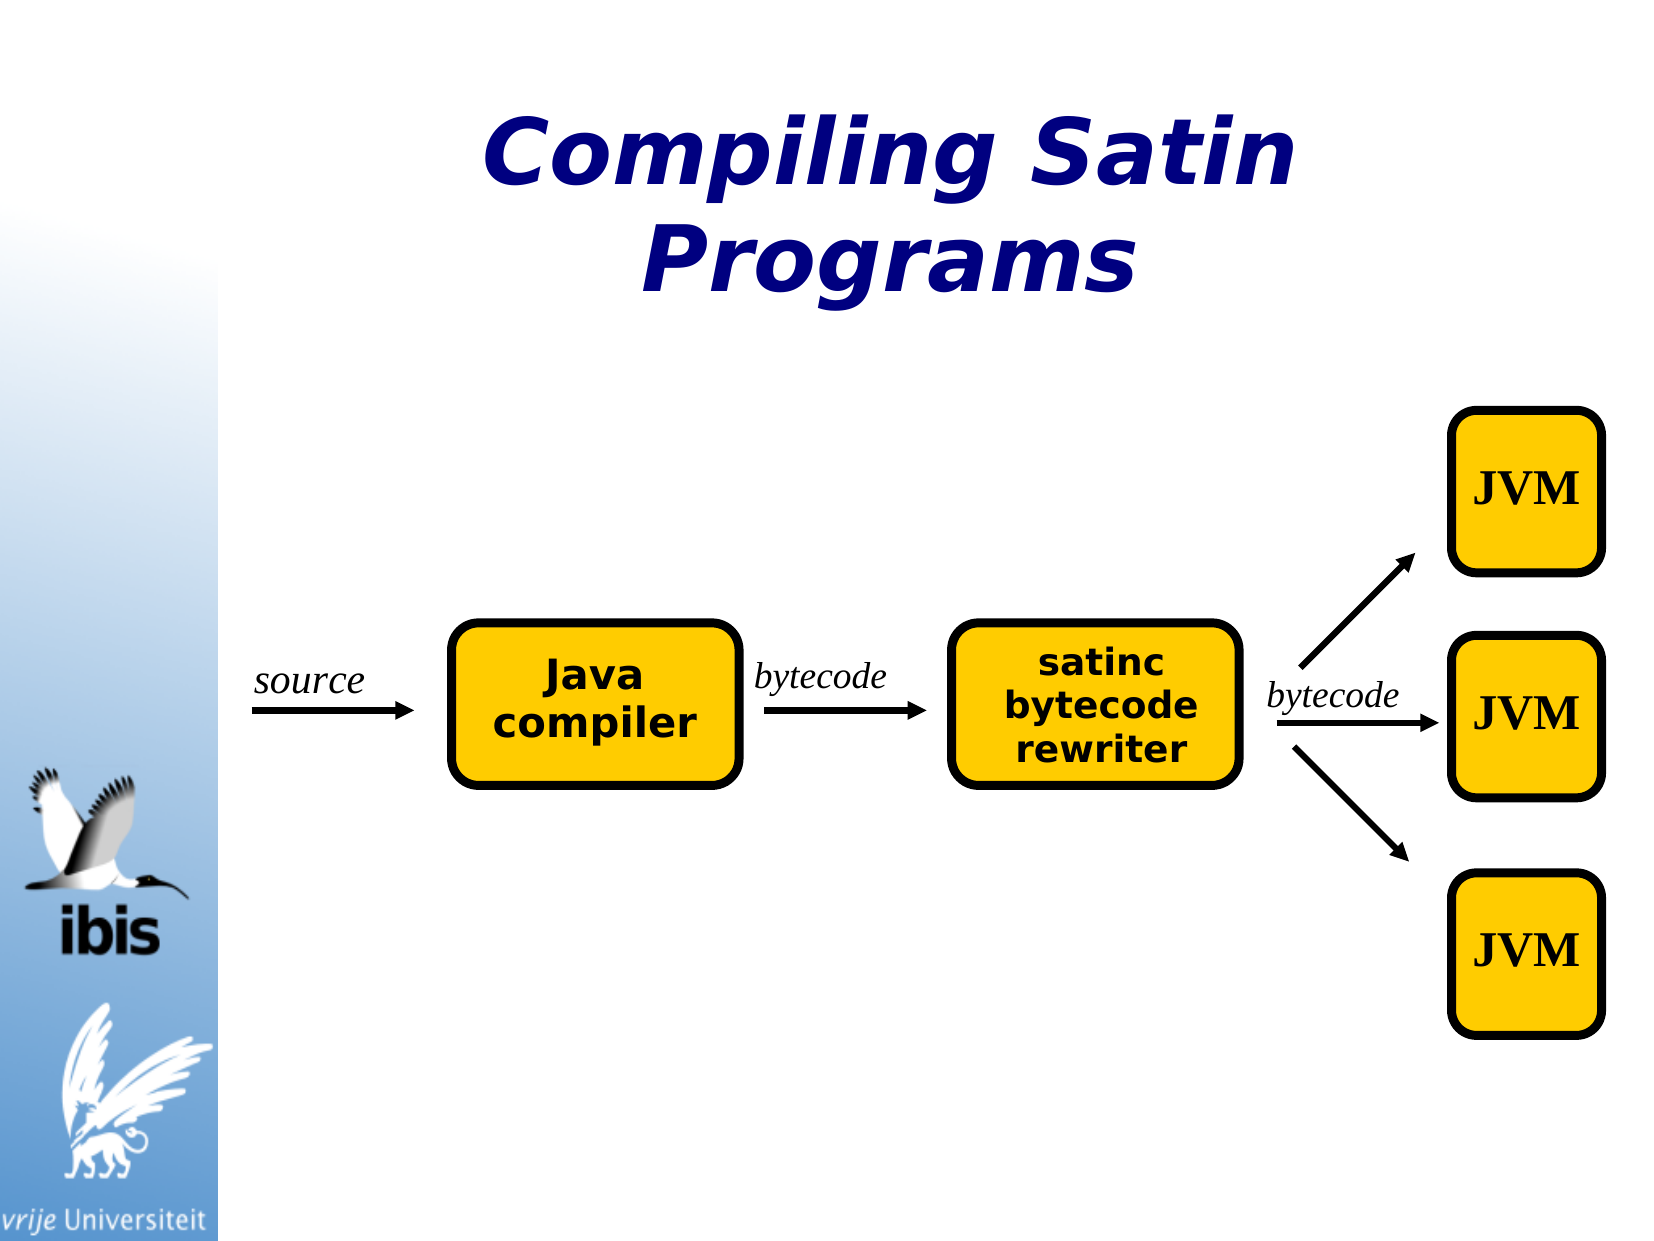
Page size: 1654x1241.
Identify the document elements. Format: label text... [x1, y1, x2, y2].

picture [0, 0, 218, 1241]
text_box bytecode [738, 647, 1015, 705]
text_box JVM [1426, 914, 1627, 986]
text_box [1451, 523, 1602, 573]
text_box [951, 622, 1240, 786]
text_box JVM [1426, 677, 1627, 748]
text_box [1451, 410, 1602, 452]
text_box source [238, 648, 427, 711]
text_box Java compiler [469, 642, 720, 756]
text_box bytecode [1251, 665, 1527, 723]
text_box satinc bytecode rewriter [976, 632, 1227, 779]
text_box JVM [1426, 452, 1627, 523]
text_box [451, 622, 740, 786]
text_box [1451, 872, 1602, 914]
text_box [1451, 635, 1602, 677]
title Compiling Satin Programs [248, 99, 1534, 314]
text_box [1451, 986, 1602, 1036]
text_box [1451, 748, 1602, 798]
